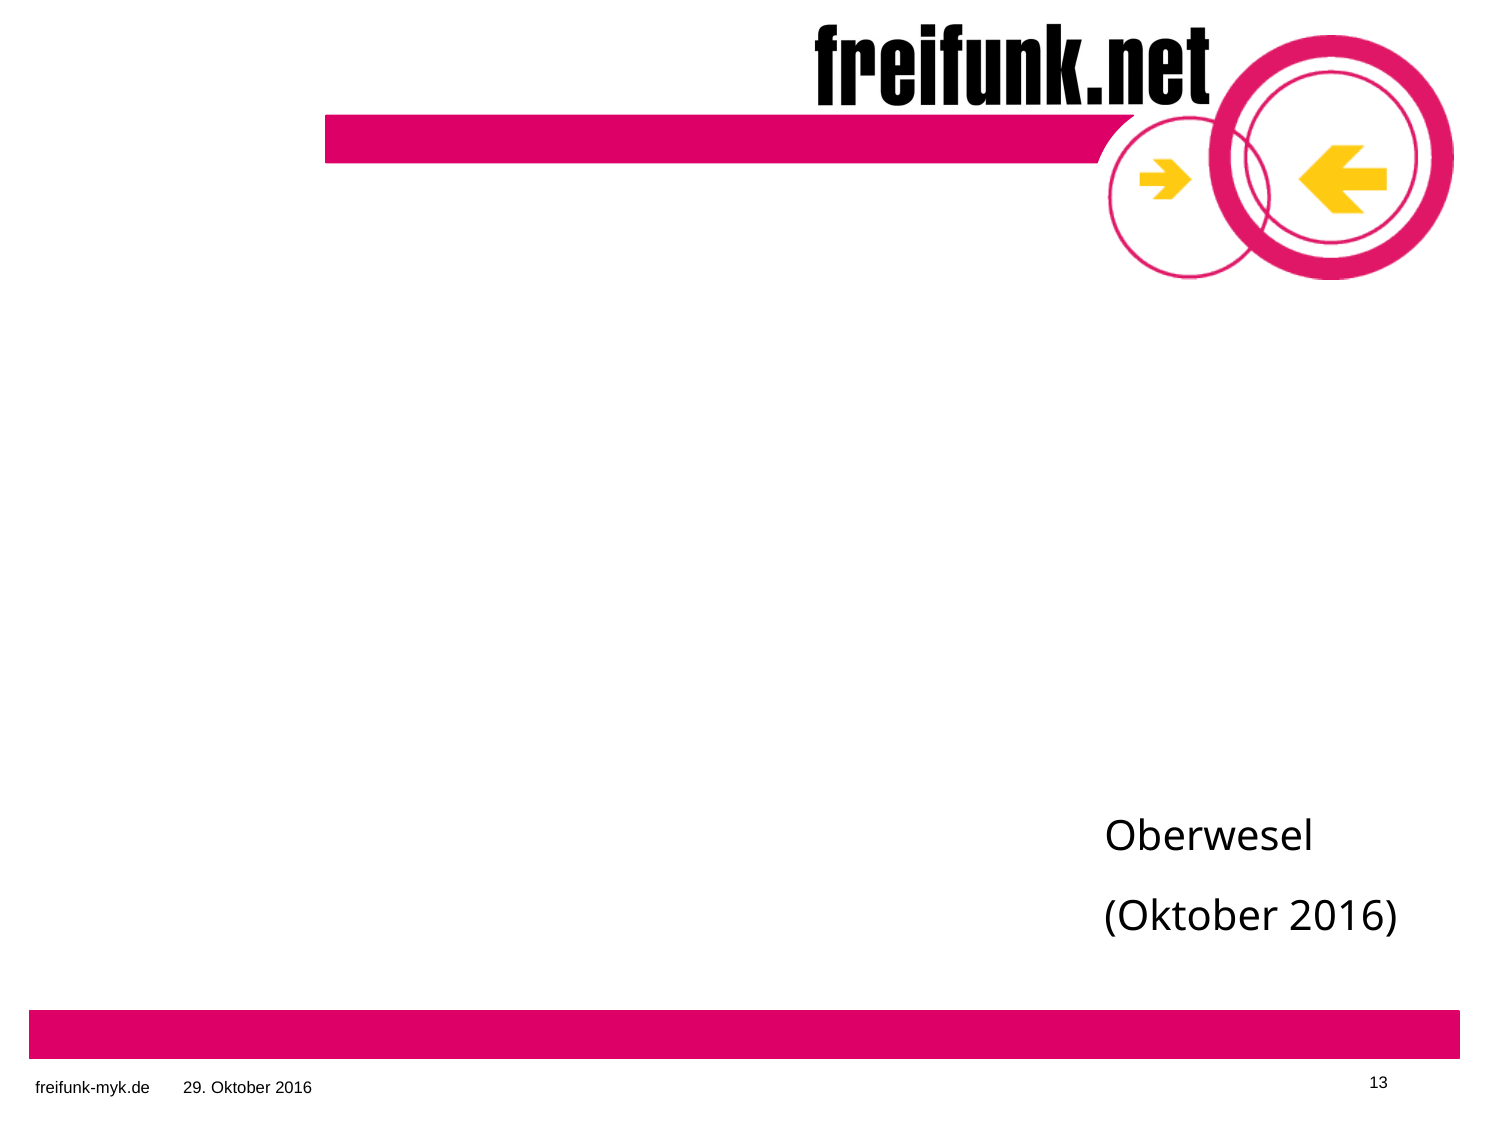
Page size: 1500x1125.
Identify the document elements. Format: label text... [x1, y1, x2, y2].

list Oberwesel (Oktober 2016) [1086, 808, 1453, 957]
picture [816, 24, 1454, 280]
